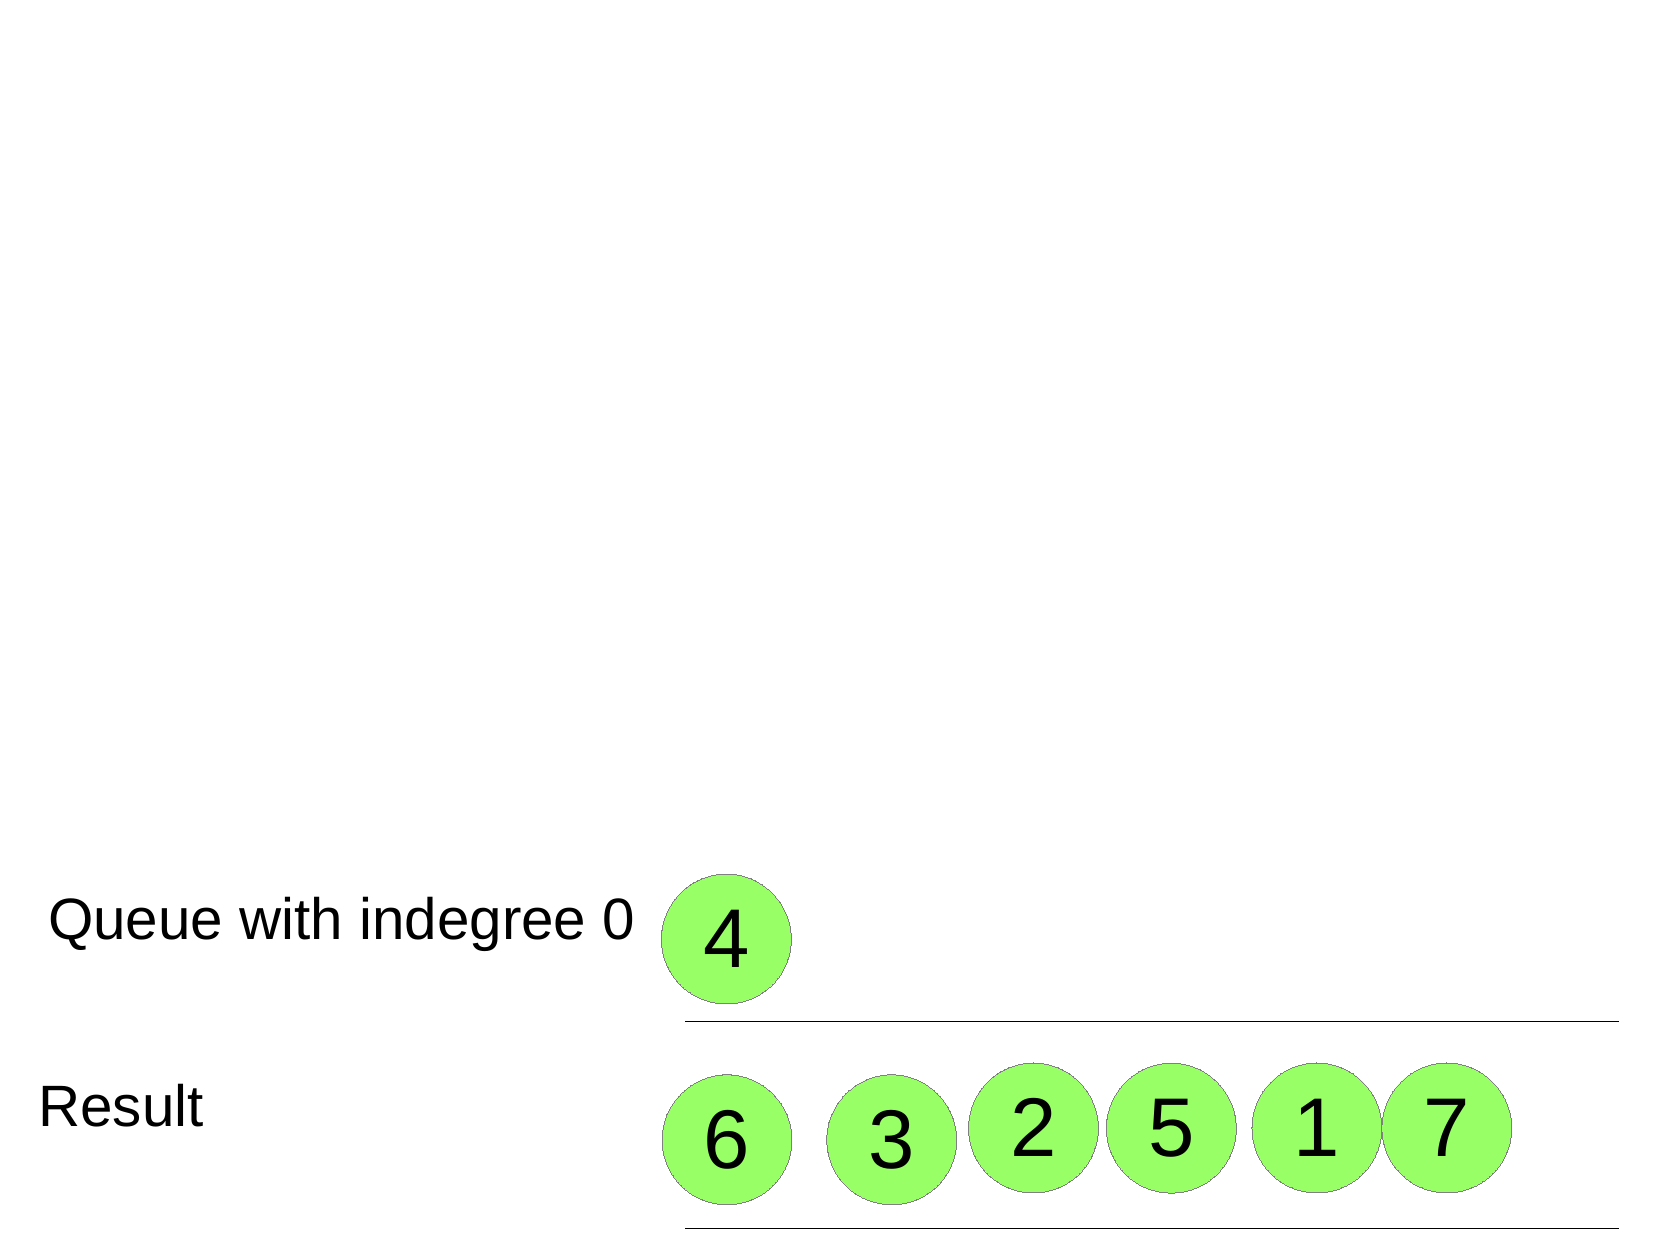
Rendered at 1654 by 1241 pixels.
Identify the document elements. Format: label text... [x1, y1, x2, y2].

text_box 1 [1251, 1062, 1382, 1193]
text_box 2 [968, 1062, 1099, 1193]
text_box 6 [662, 1074, 792, 1205]
text_box Queue with indegree 0 [33, 879, 650, 960]
text_box 3 [826, 1074, 957, 1205]
text_box 7 [1381, 1062, 1512, 1193]
text_box 4 [661, 874, 792, 1004]
text_box 5 [1106, 1063, 1237, 1194]
text_box Result [23, 1065, 219, 1146]
